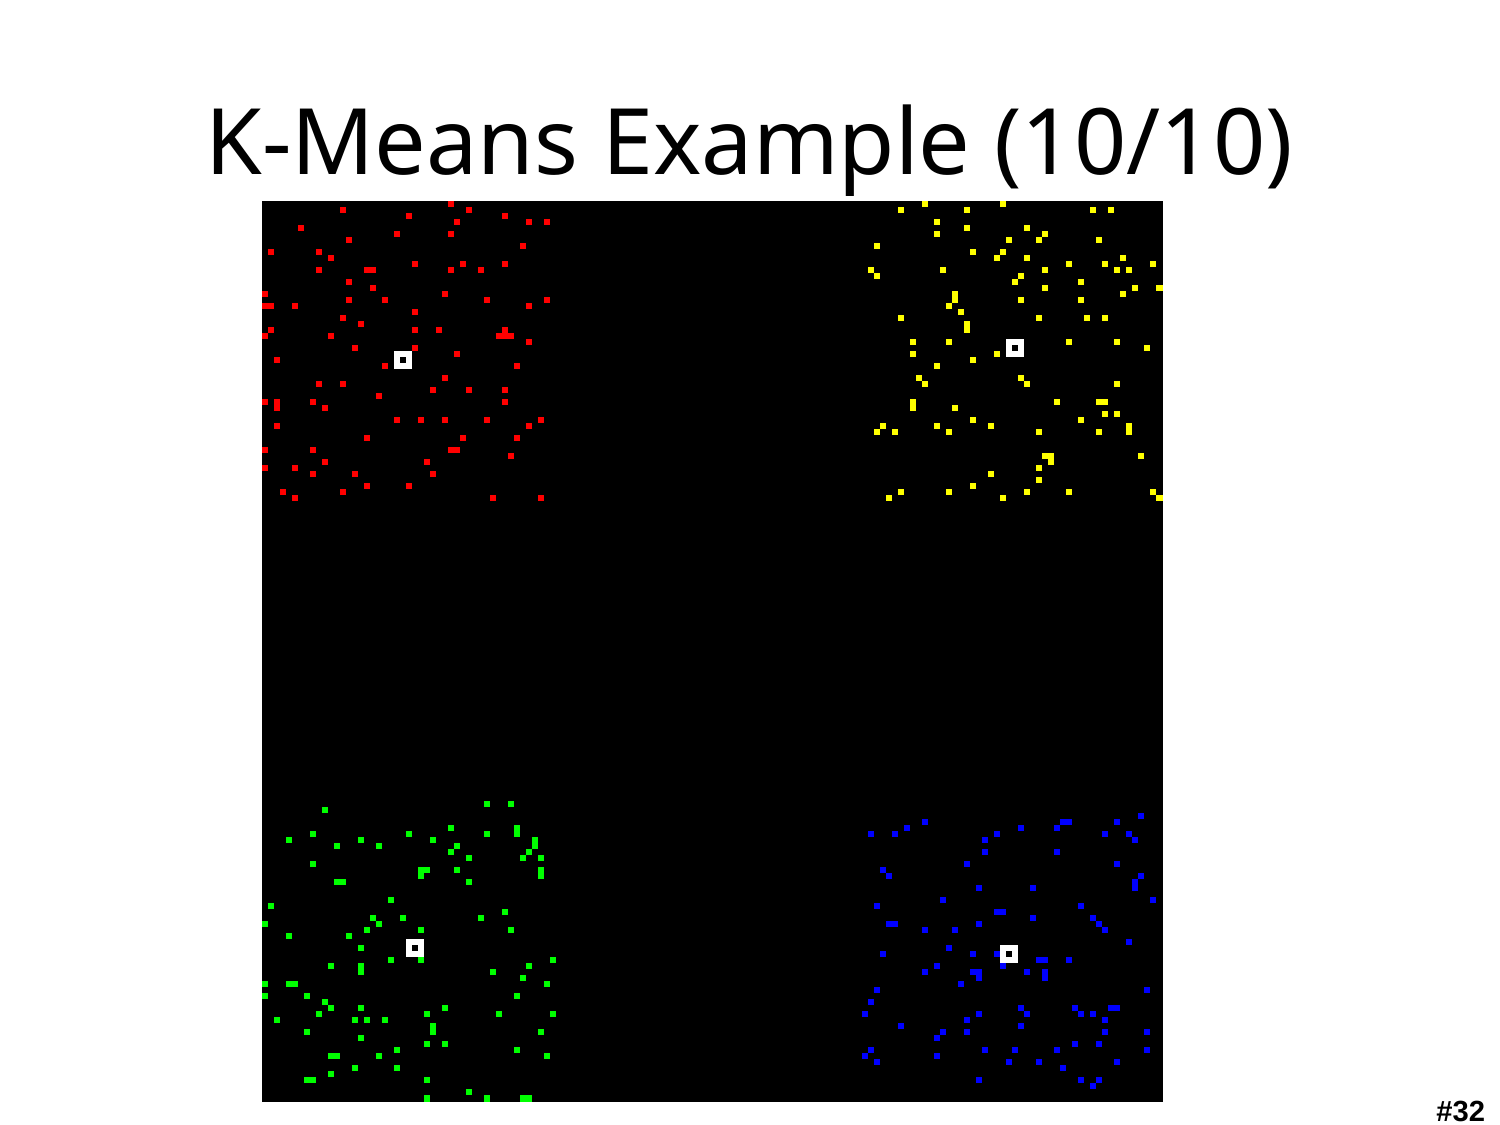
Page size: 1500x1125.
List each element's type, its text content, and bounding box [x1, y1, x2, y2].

title K-Means Example (10/10) [24, 52, 1476, 226]
picture [262, 201, 1163, 1102]
